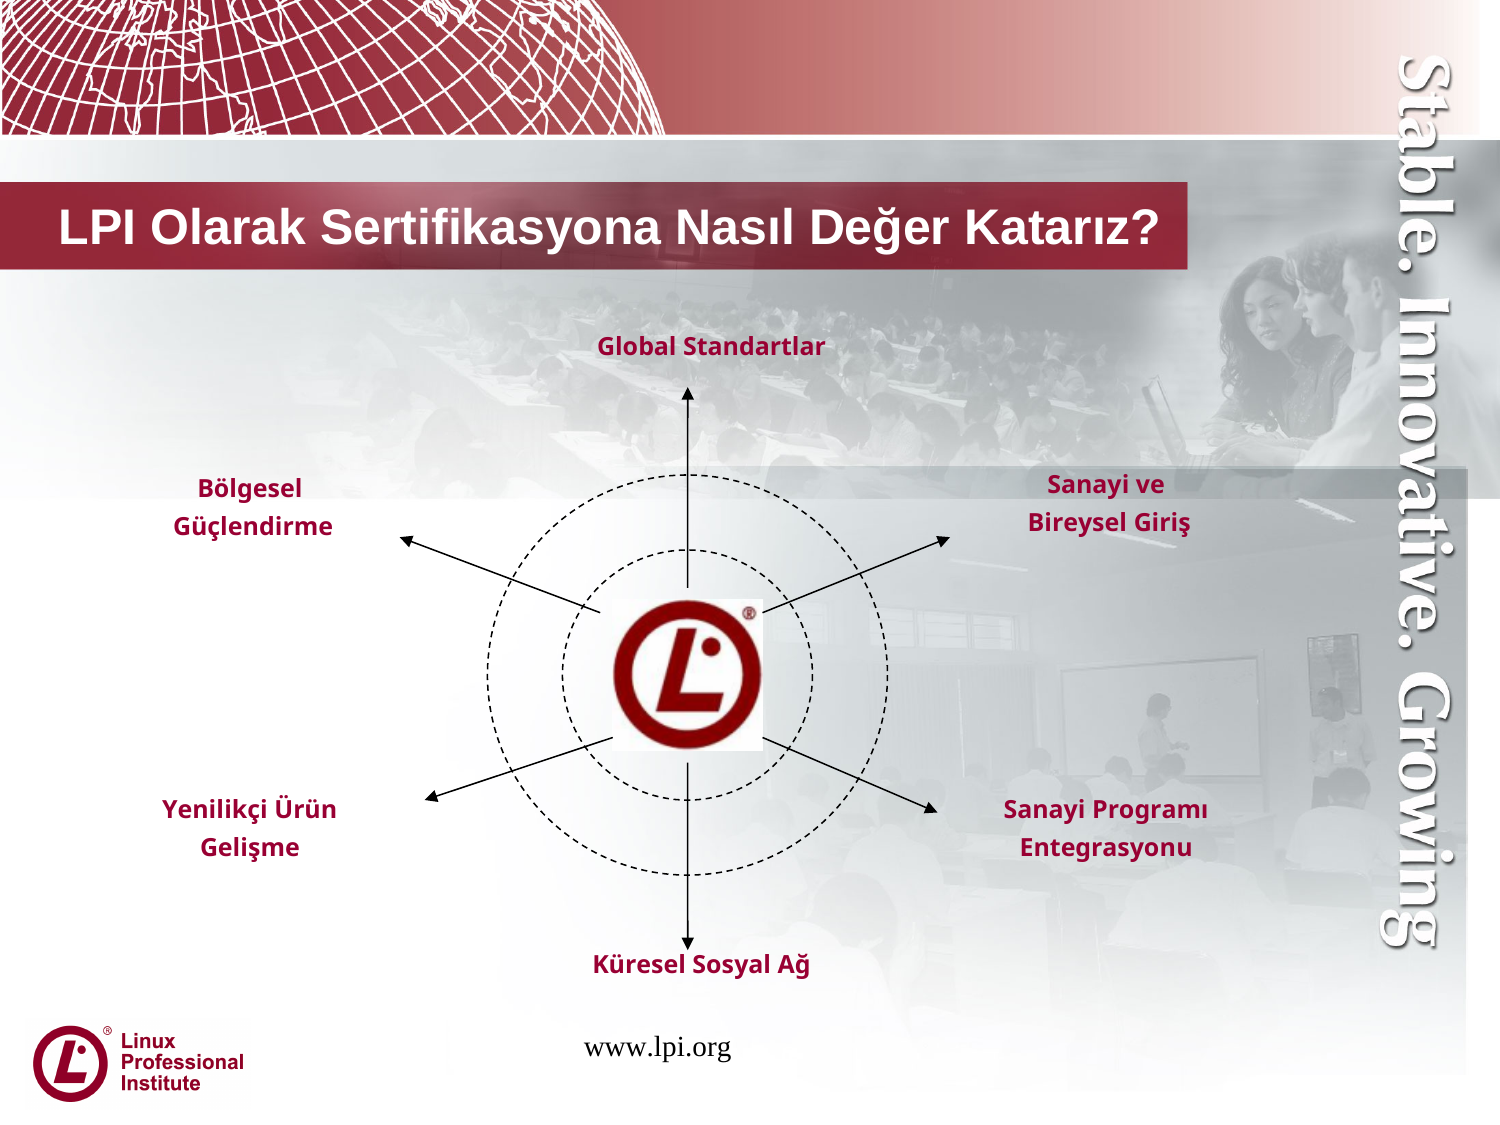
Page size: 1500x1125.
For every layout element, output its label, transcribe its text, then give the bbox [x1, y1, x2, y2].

text_box Global Standartlar [582, 337, 841, 367]
text_box Sanayi Programı Entegrasyonu [949, 800, 1263, 868]
text_box www.lpi.org [421, 1024, 894, 1102]
picture [0, 0, 1500, 1113]
text_box Küresel Sosyal Ağ [577, 954, 827, 984]
text_box Yenilikçi Ürün Gelişme [99, 800, 401, 868]
text_box Sanayi ve Bireysel Giriş [949, 474, 1263, 543]
text_box LPI Olarak Sertifikasyona Nasıl Değer Katarız? [58, 187, 1360, 288]
text_box Bölgesel Güçlendirme [99, 478, 401, 547]
